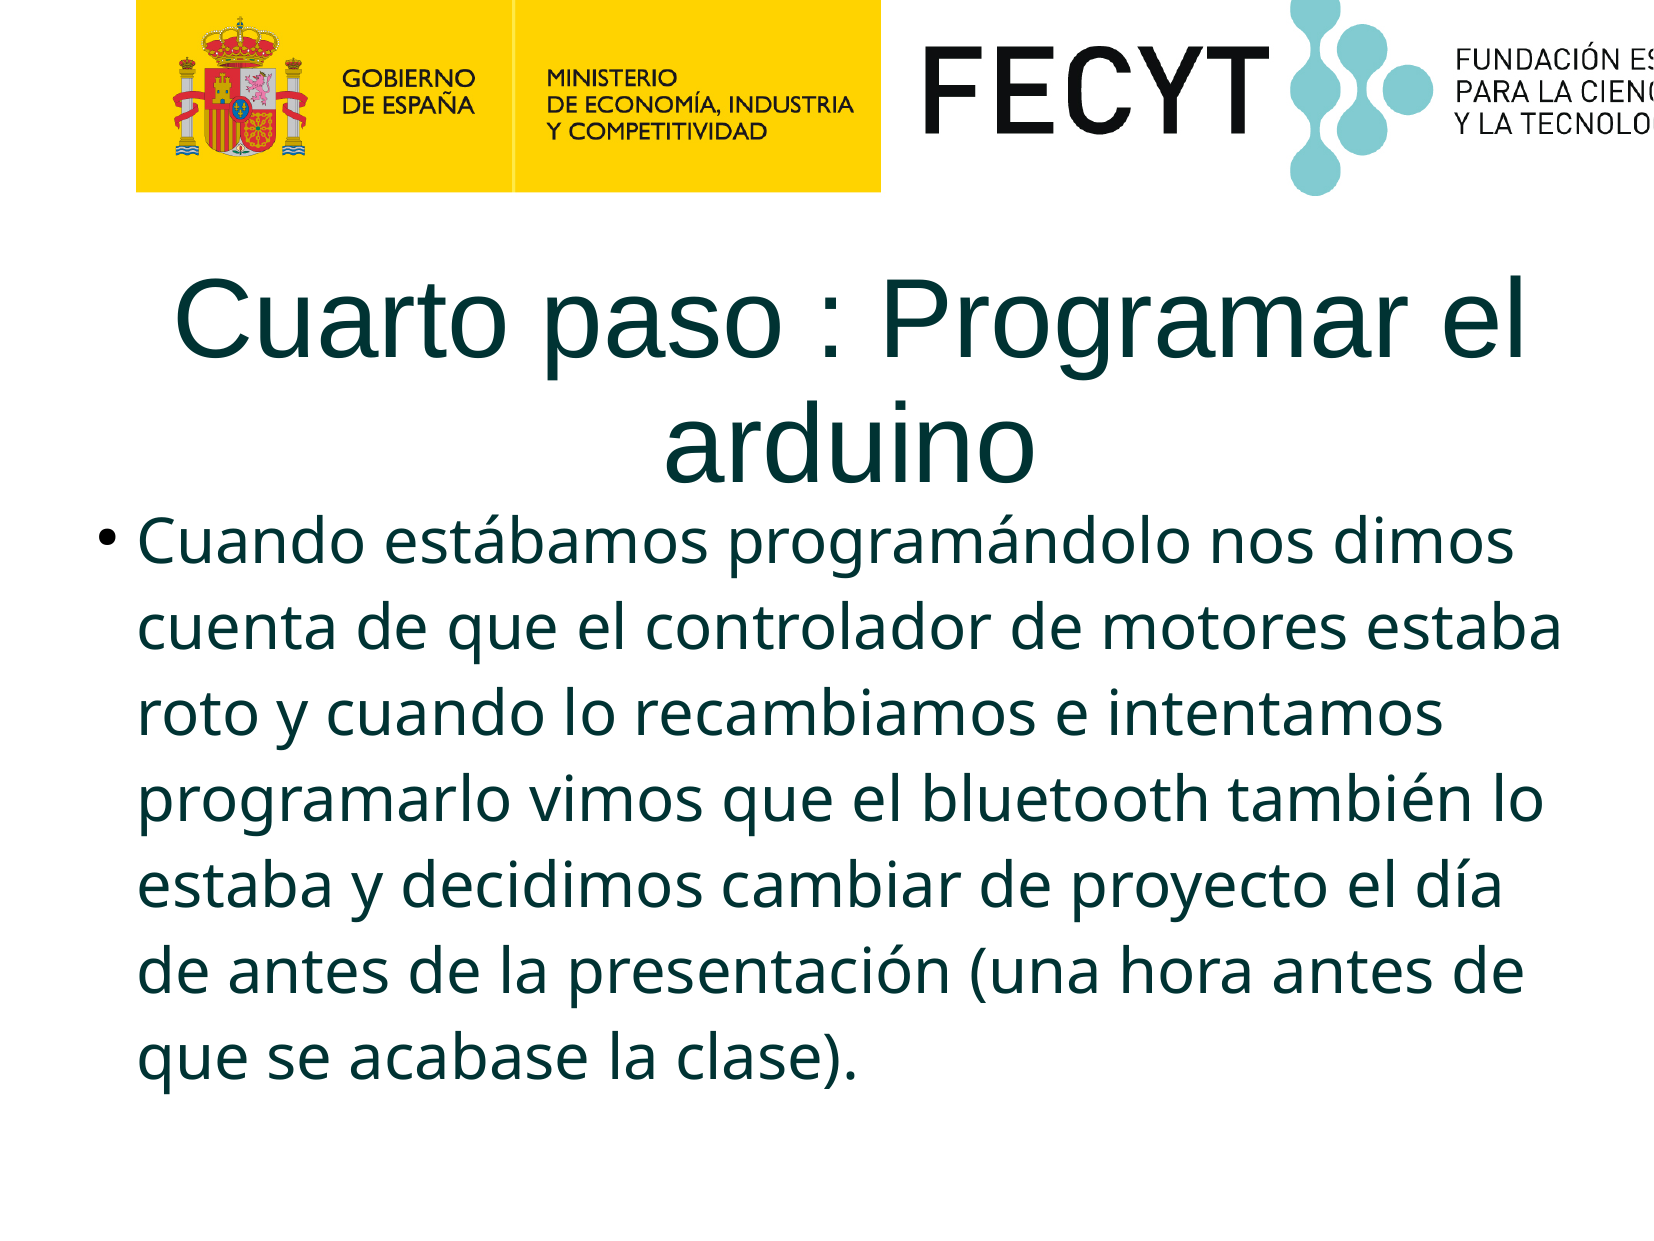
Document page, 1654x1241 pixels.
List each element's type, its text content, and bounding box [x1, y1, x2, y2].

picture [129, 0, 1654, 204]
title Cuarto paso : Programar el arduino [106, 254, 1595, 507]
list Cuando estábamos programándolo nos dimos cuenta de que el controlador de motores estaba roto y cuando lo recambiamos e intentamos programarlo vimos que el bluetooth también lo estaba y decidimos cambiar de proyecto el día de antes de la presentación (una hora antes de que se acabase la clase). [82, 496, 1583, 1123]
